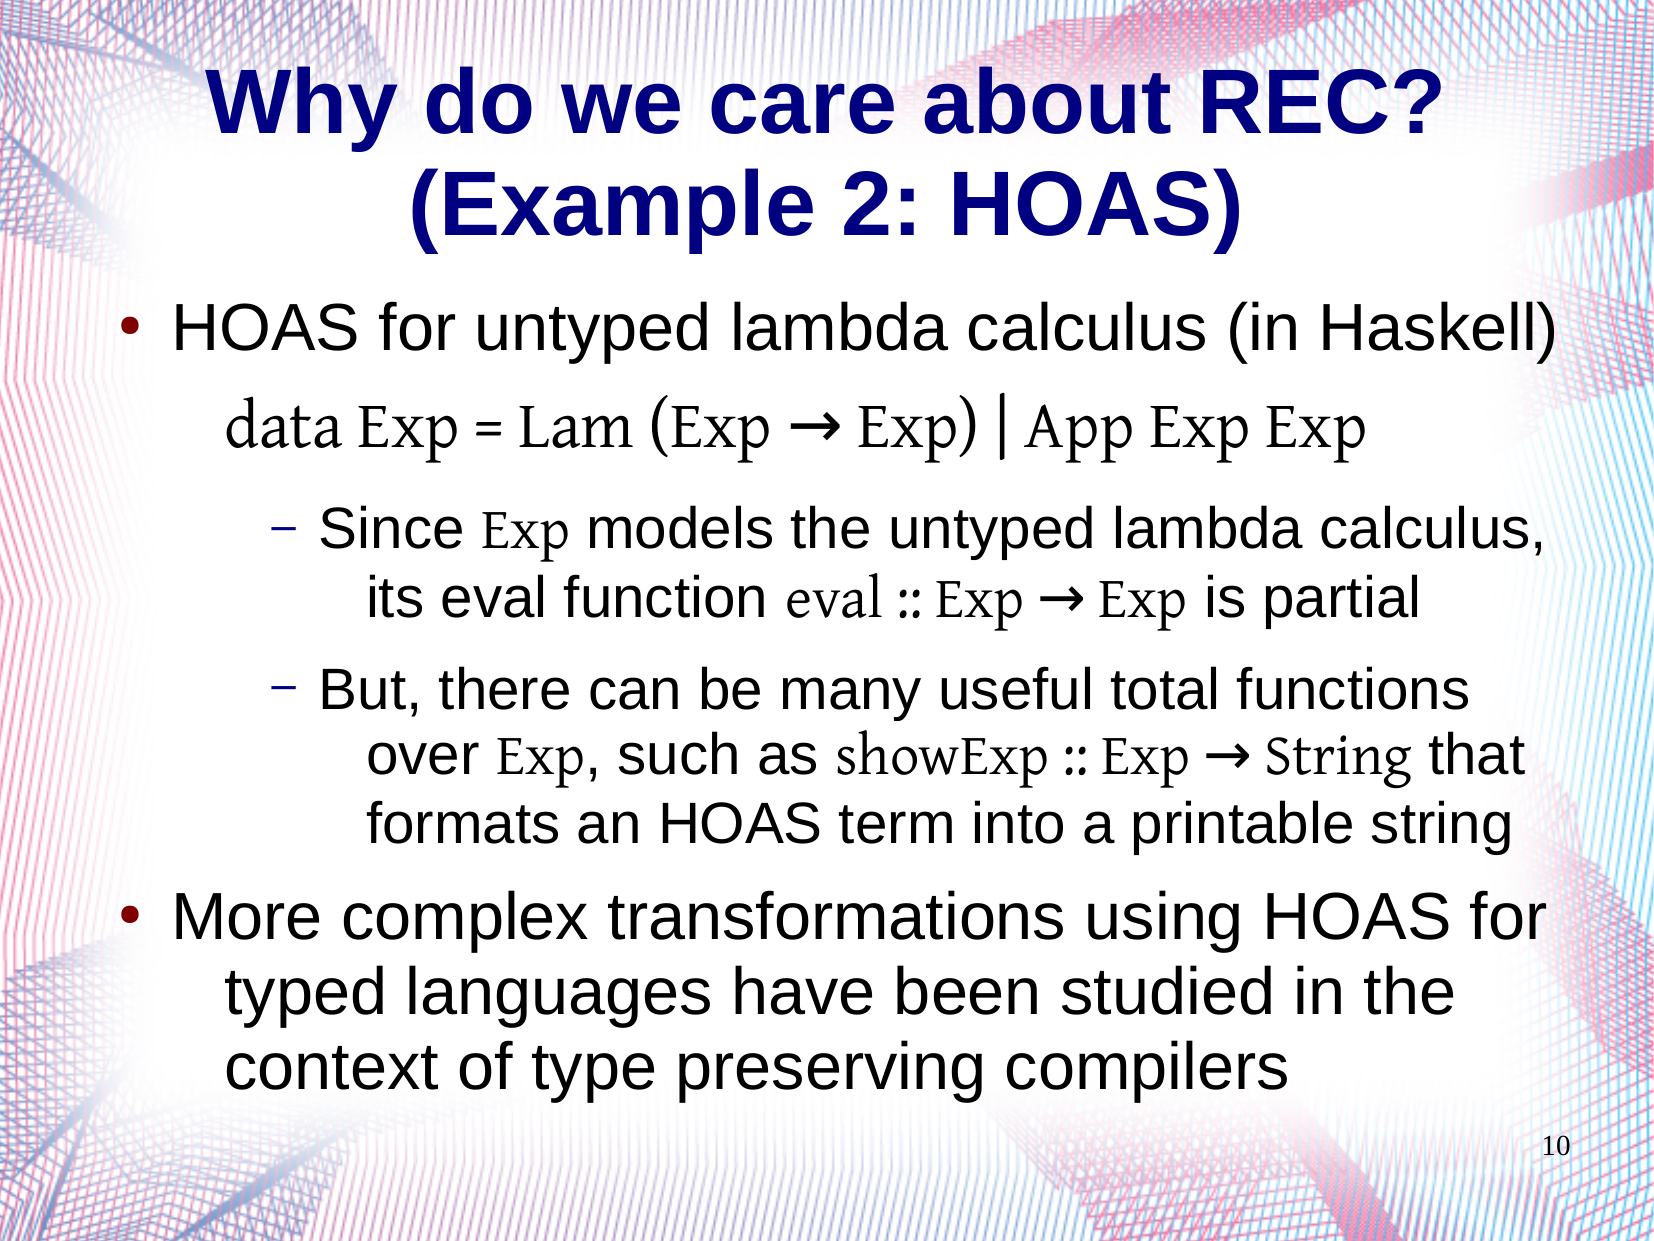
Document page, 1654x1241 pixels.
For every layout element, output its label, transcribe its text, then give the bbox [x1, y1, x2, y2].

title Why do we care about REC? (Example 2: HOAS) [82, 49, 1571, 257]
list HOAS for untyped lambda calculus (in Haskell) data Exp = Lam (Exp → Exp) | App Exp Exp Since Exp models the untyped lambda calculus, its eval function eval :: Exp → Exp is partial But, there can be many useful total functions over Exp, such as showExp :: Exp → String that formats an HOAS term into a printable string More complex transformations using HOAS for typed languages have been studied in the context of type preserving compilers [82, 290, 1571, 1109]
picture [0, 0, 1654, 1241]
